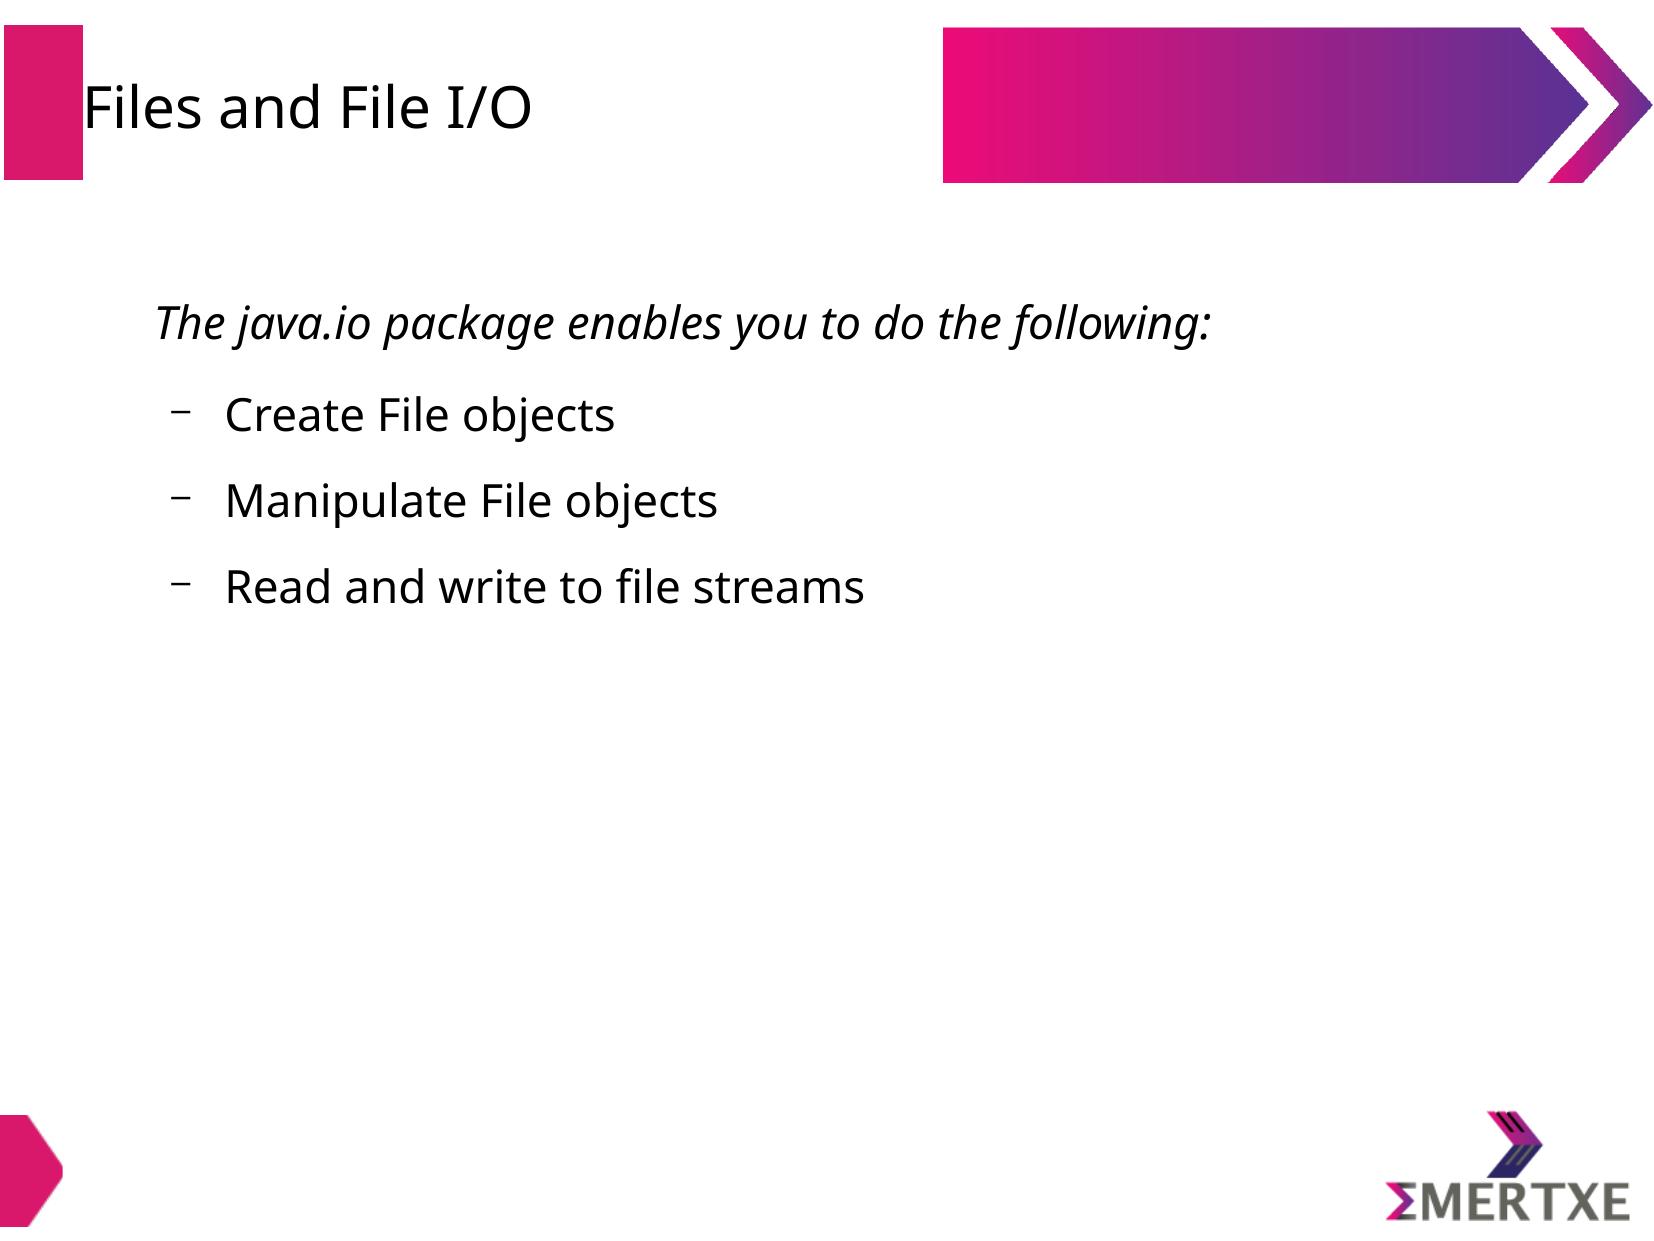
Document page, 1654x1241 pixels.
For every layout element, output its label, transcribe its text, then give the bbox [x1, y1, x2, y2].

picture [1571, 27, 1653, 183]
title Files and File I/O [82, 2, 1571, 210]
list The java.io package enables you to do the following: Create File objects Manipulate File objects Read and write to file streams [82, 290, 1571, 1010]
picture [1385, 1107, 1631, 1221]
